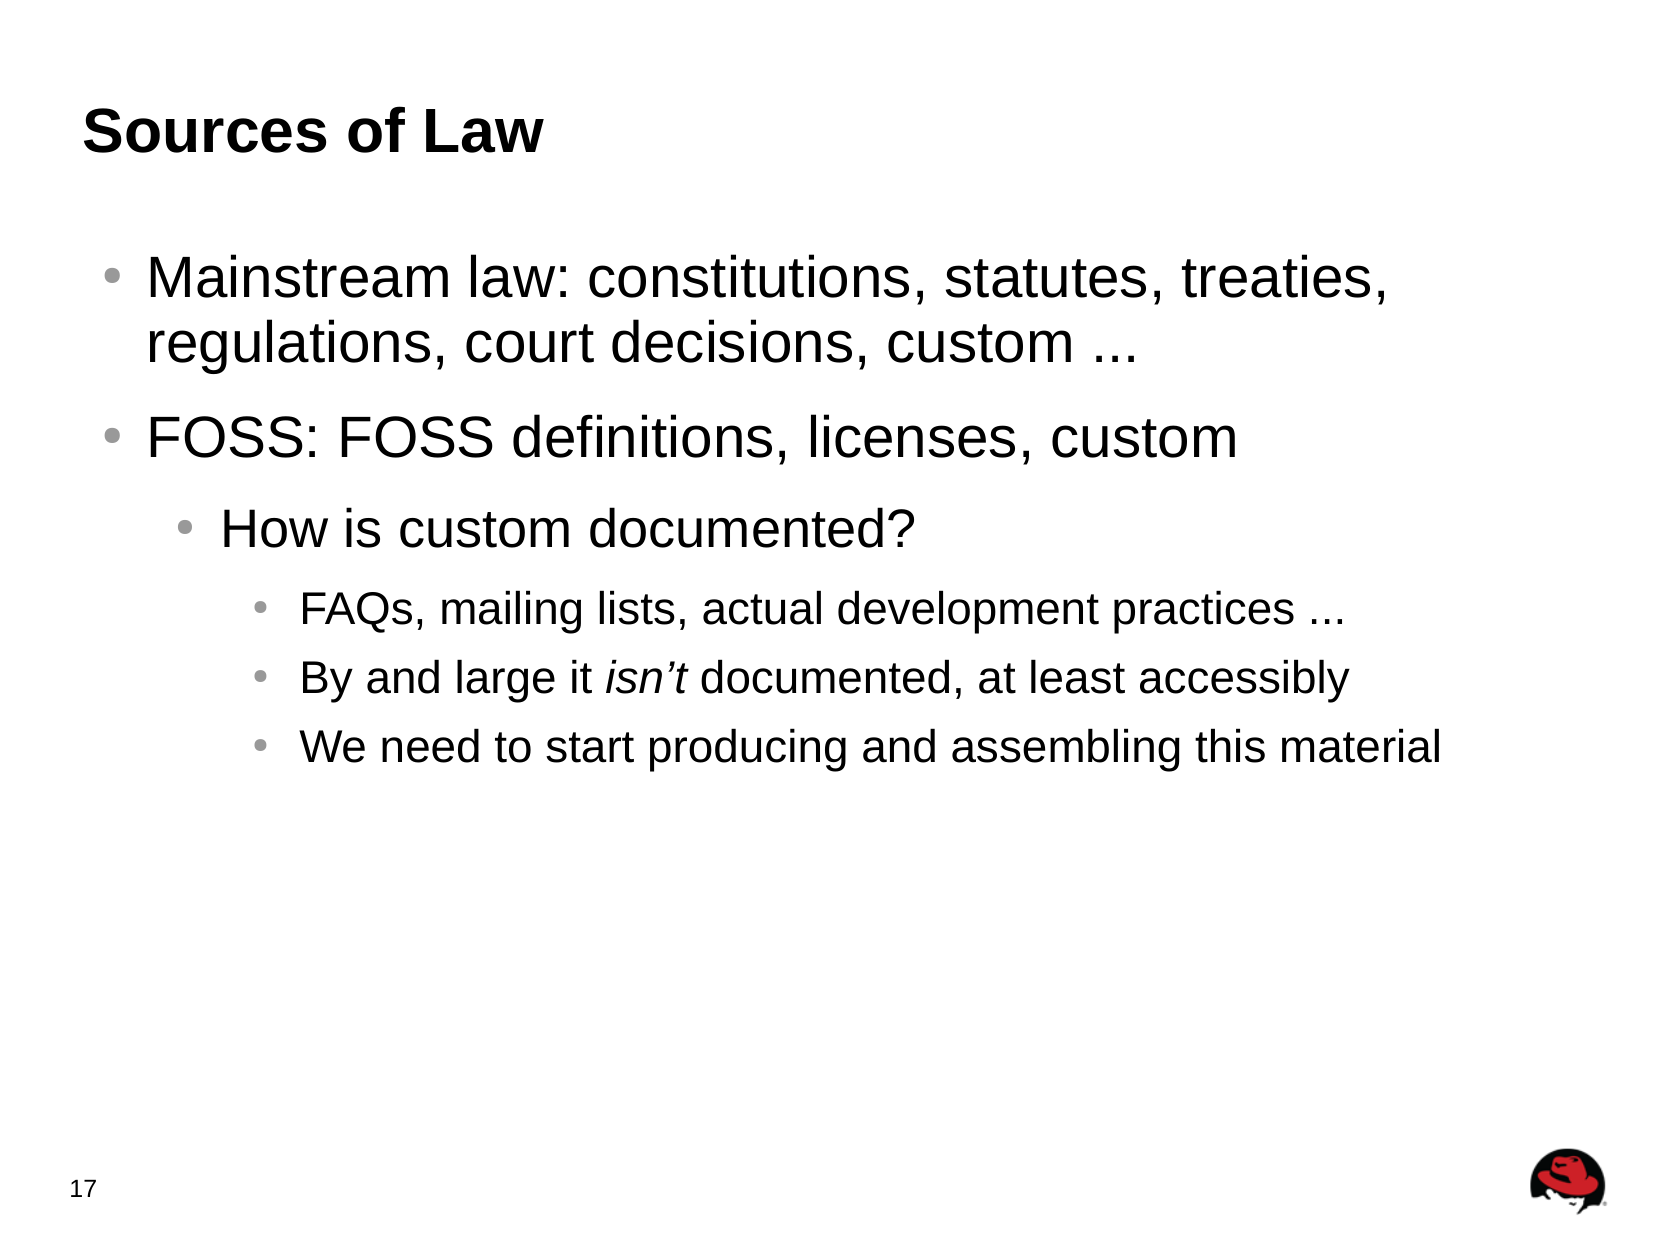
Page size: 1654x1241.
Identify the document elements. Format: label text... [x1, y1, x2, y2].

title Sources of Law [82, 45, 1571, 218]
picture [1529, 1146, 1613, 1224]
list Mainstream law: constitutions, statutes, treaties, regulations, court decisions, custom ... FOSS: FOSS definitions, licenses, custom How is custom documented? FAQs, mailing lists, actual development practices ... By and large it isn’t documented, at least accessibly We need to start producing and assembling this material [86, 244, 1576, 1024]
